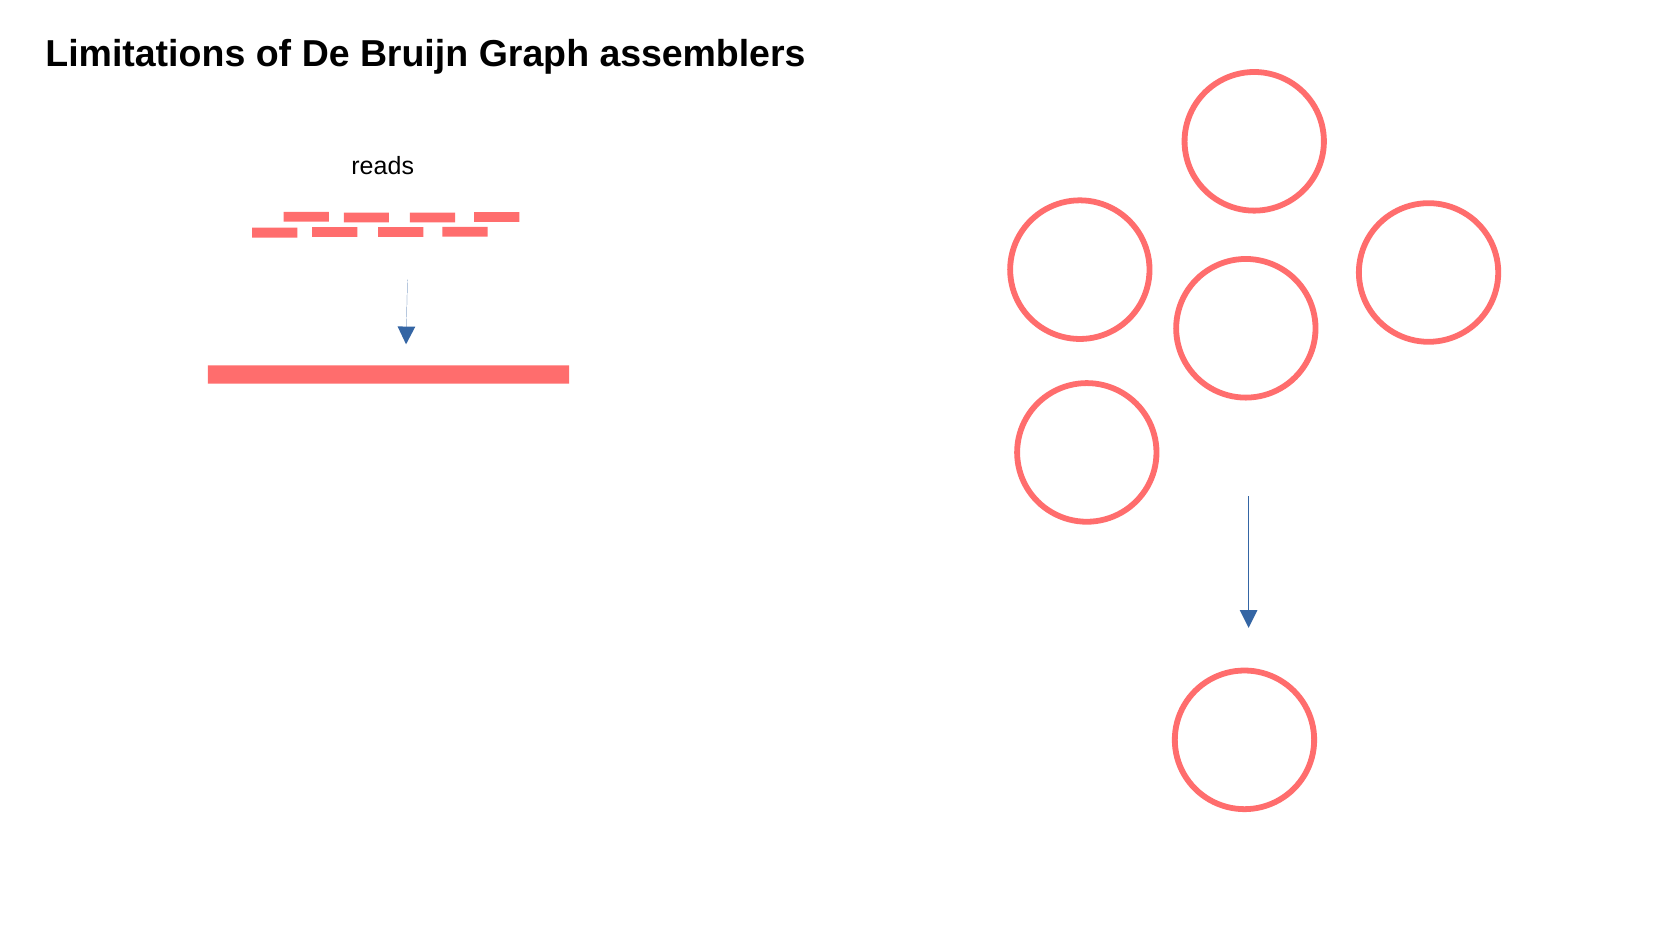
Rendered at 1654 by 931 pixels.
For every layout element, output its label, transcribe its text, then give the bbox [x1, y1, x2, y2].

text_box [442, 226, 488, 237]
text_box [207, 365, 570, 384]
text_box [409, 212, 456, 223]
text_box [1173, 256, 1319, 401]
text_box [1014, 380, 1160, 525]
text_box [1355, 200, 1502, 345]
text_box [1181, 69, 1327, 214]
text_box reads [336, 144, 486, 189]
text_box [378, 227, 424, 237]
text_box [283, 211, 329, 222]
text_box [474, 212, 520, 222]
text_box Limitations of De Bruijn Graph assemblers [30, 25, 1107, 133]
text_box [252, 227, 298, 238]
text_box [343, 212, 389, 223]
text_box [1007, 197, 1153, 342]
text_box [312, 227, 358, 237]
text_box [1171, 667, 1318, 813]
